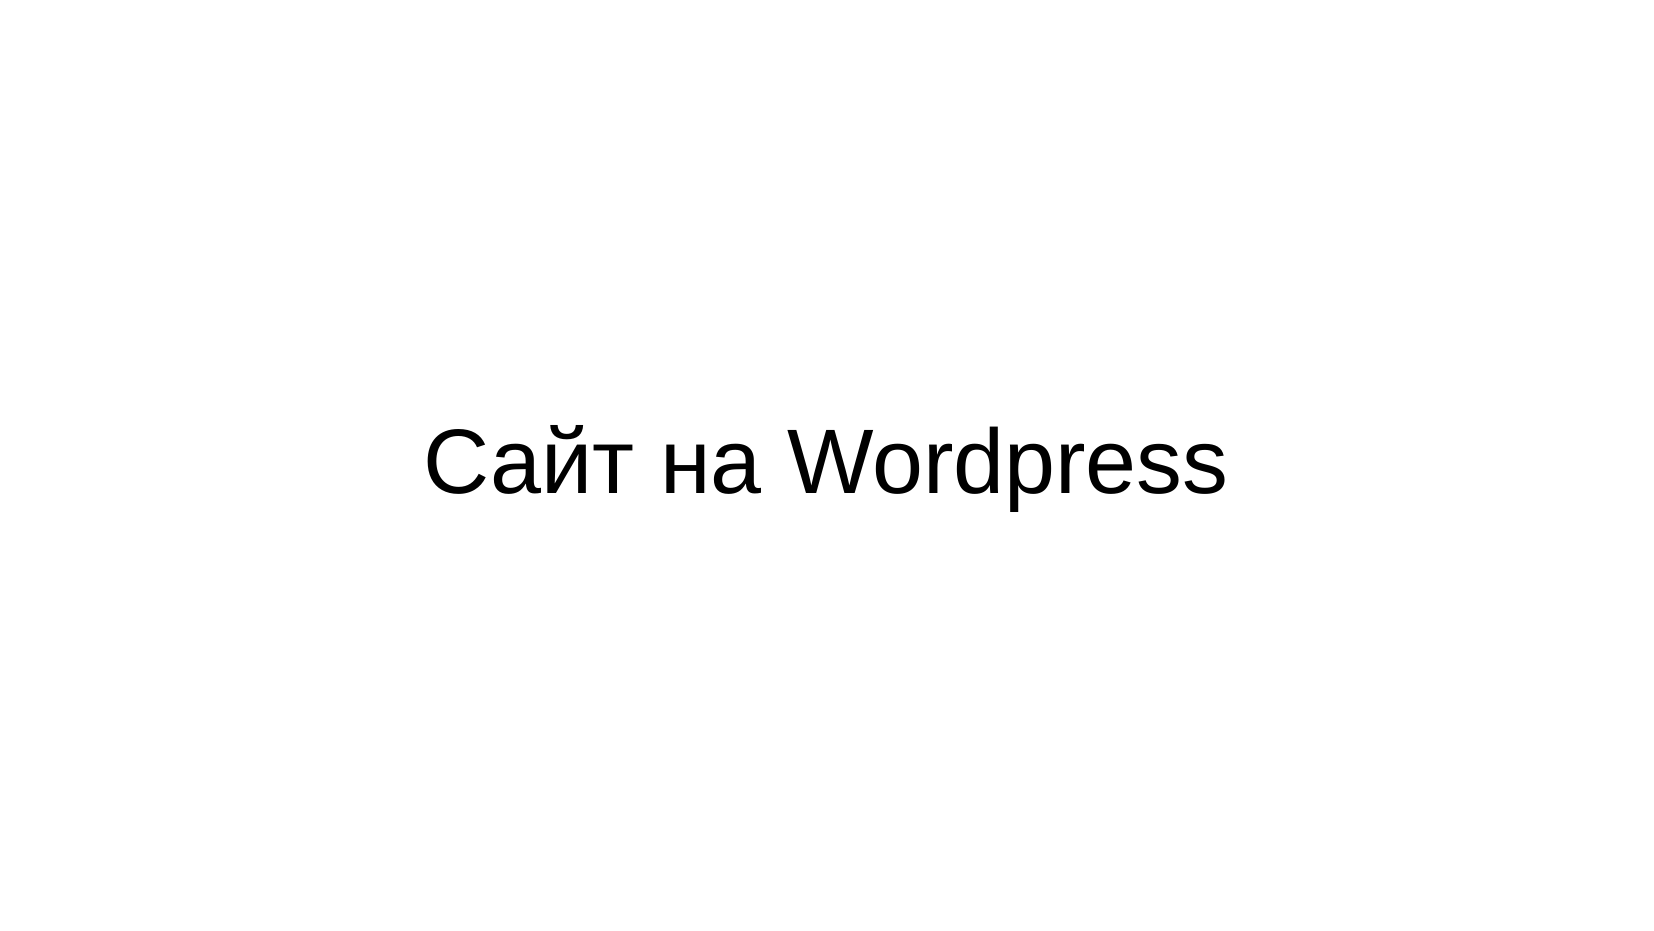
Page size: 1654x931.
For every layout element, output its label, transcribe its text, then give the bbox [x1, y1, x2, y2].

title Сайт на Wordpress [82, 383, 1571, 540]
